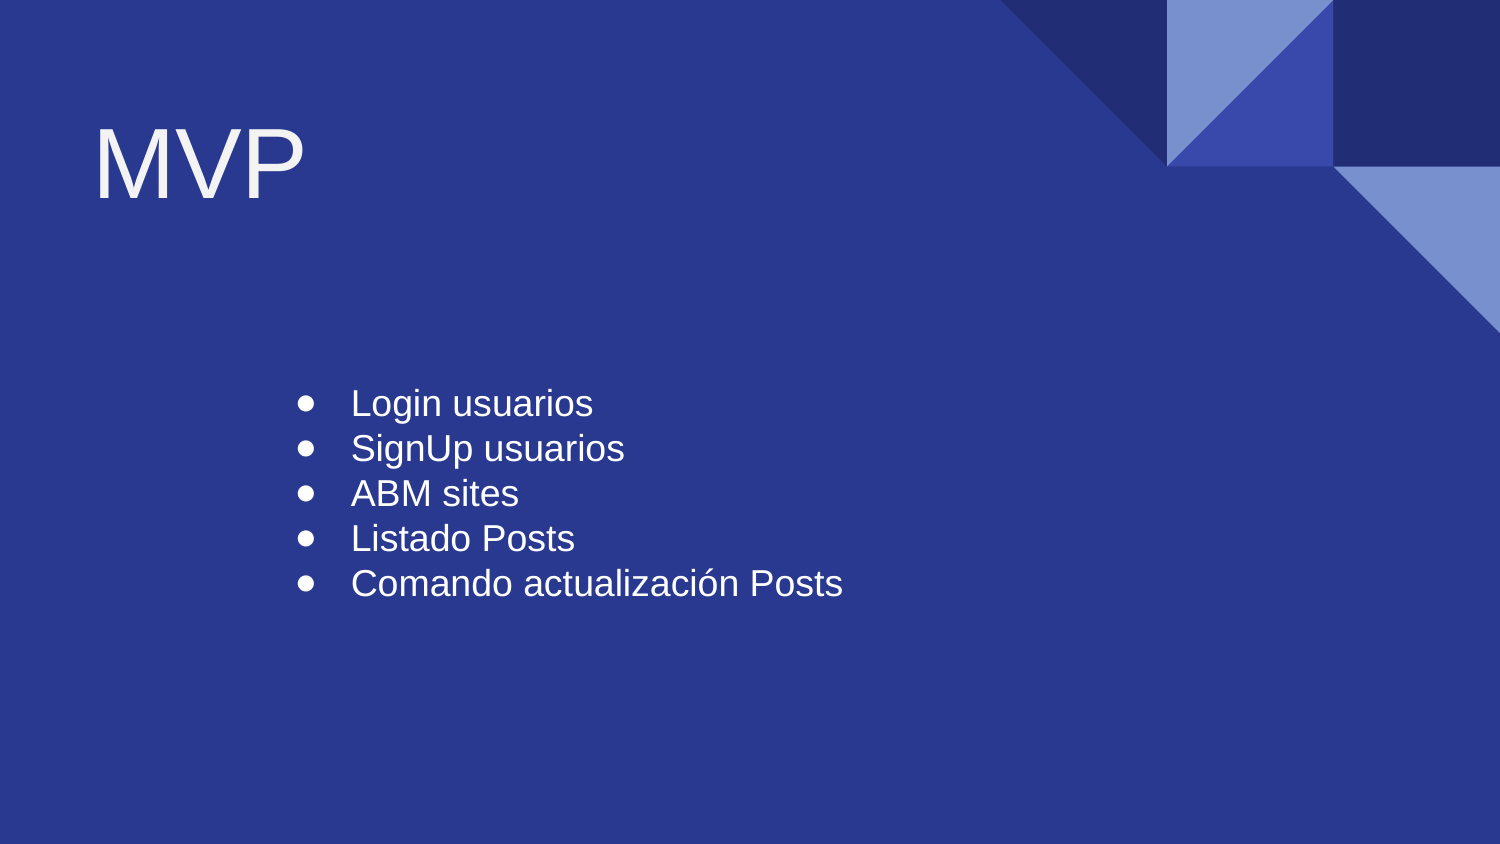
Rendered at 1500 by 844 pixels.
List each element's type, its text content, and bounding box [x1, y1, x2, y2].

text_box MVP [77, 83, 753, 210]
text_box Login usuarios SignUp usuarios ABM sites Listado Posts Comando actualización Posts [260, 363, 1119, 725]
